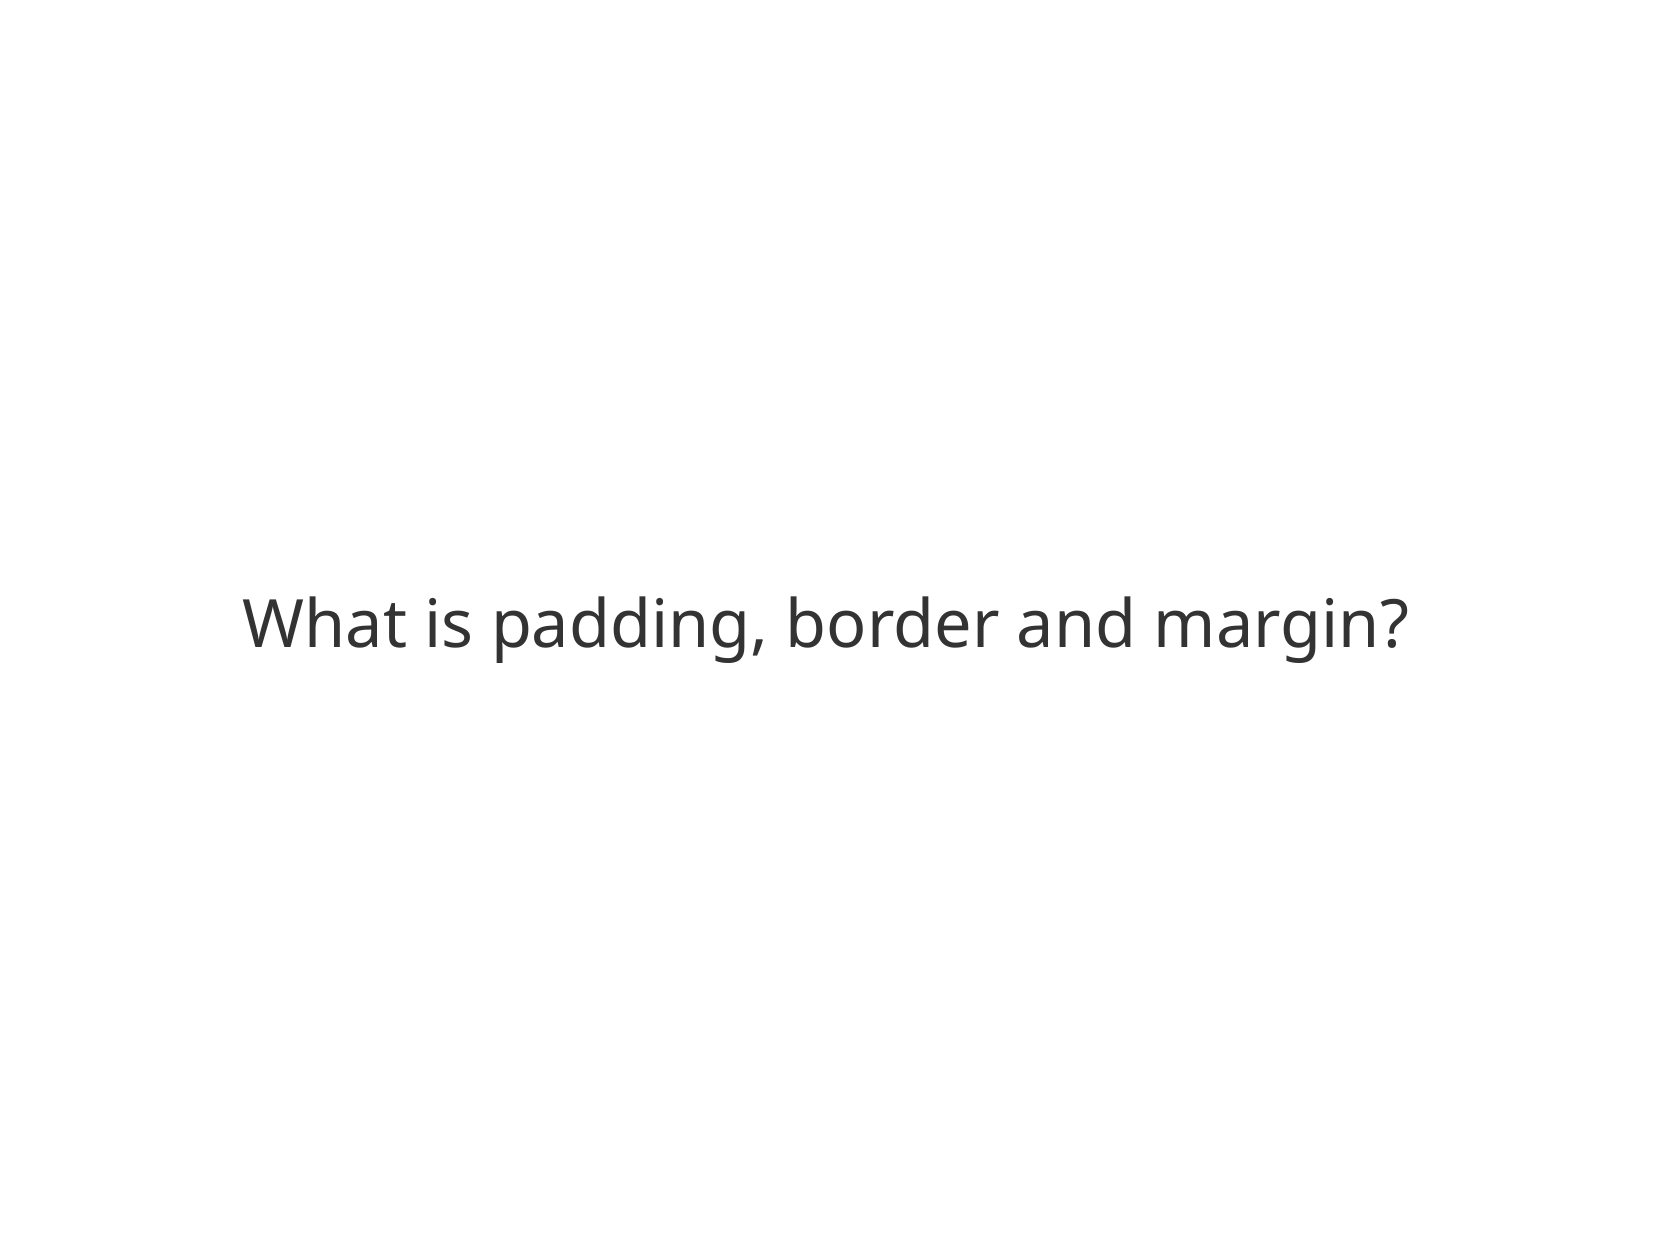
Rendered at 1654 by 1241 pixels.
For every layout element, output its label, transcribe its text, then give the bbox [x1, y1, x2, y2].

subtitle What is padding, border and margin? [82, 49, 1571, 1193]
